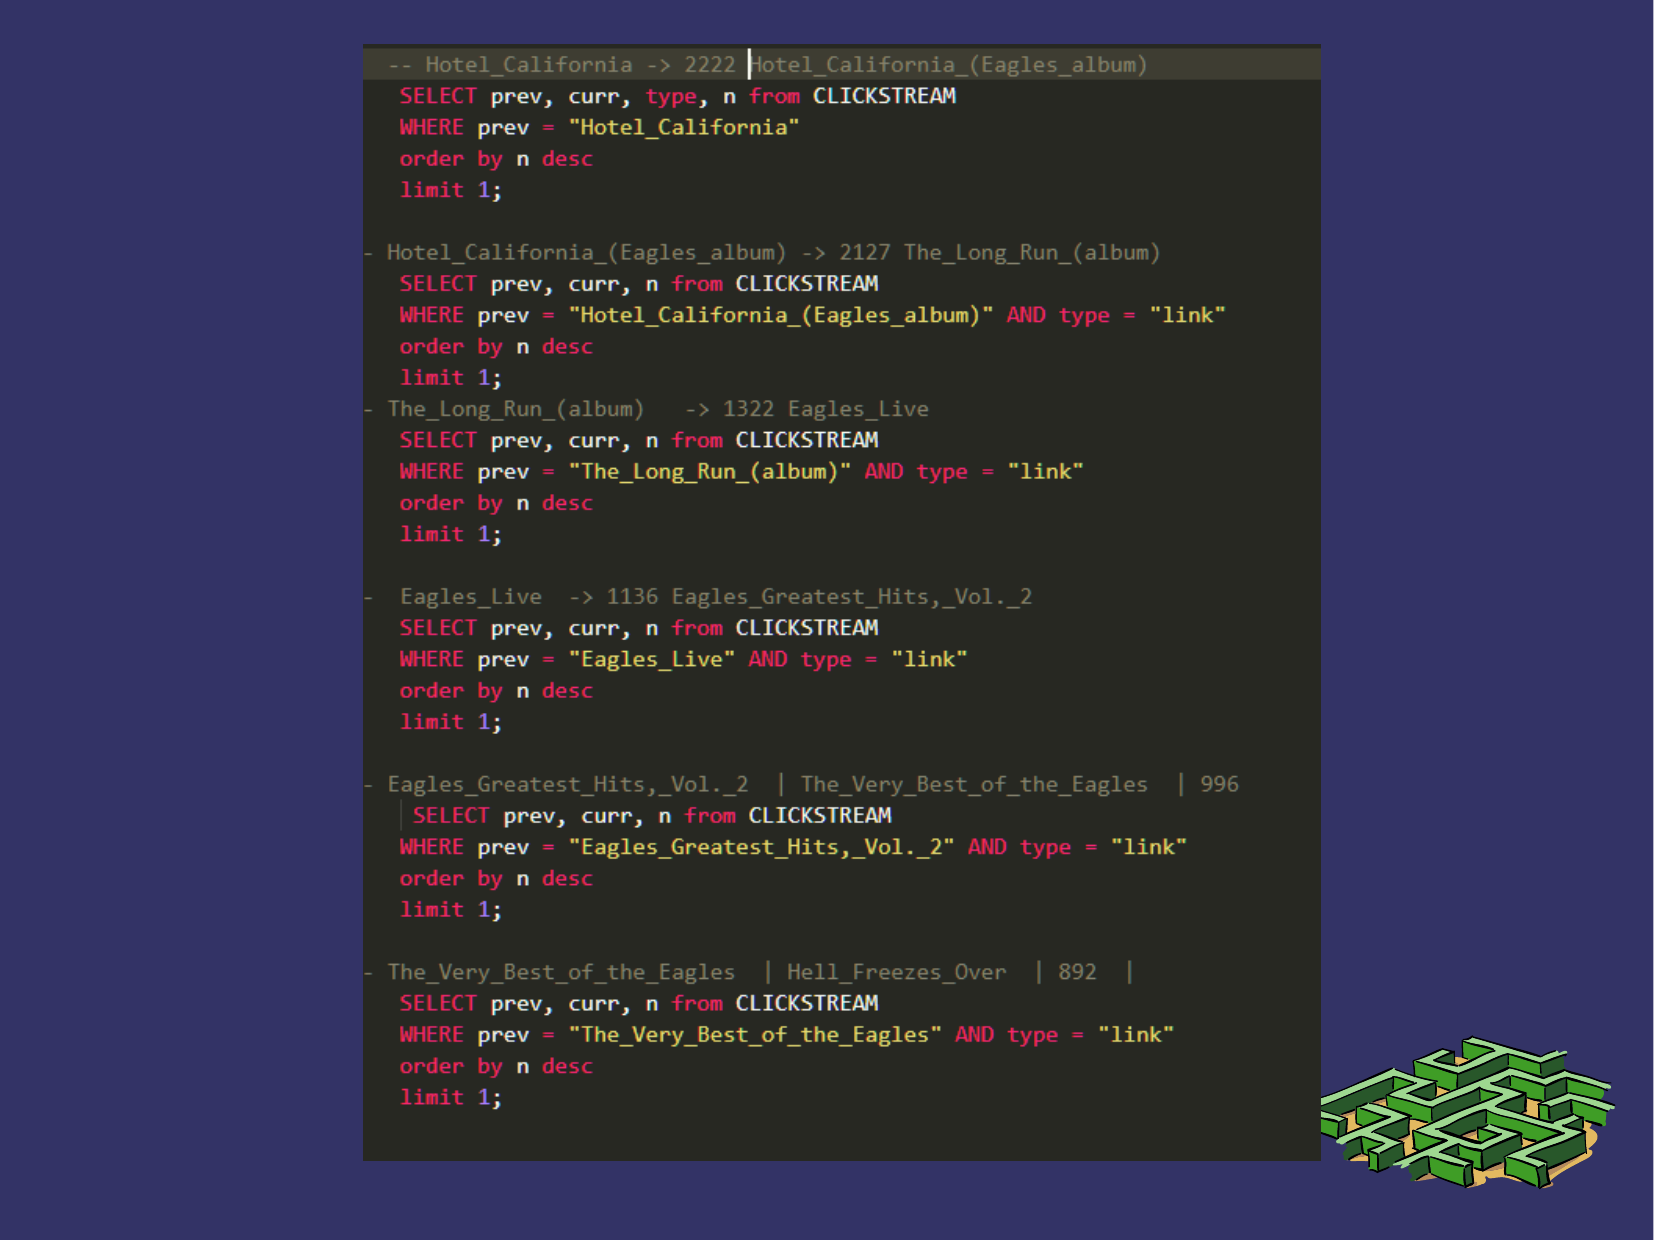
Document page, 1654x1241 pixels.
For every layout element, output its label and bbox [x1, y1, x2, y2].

picture [363, 44, 1321, 1161]
